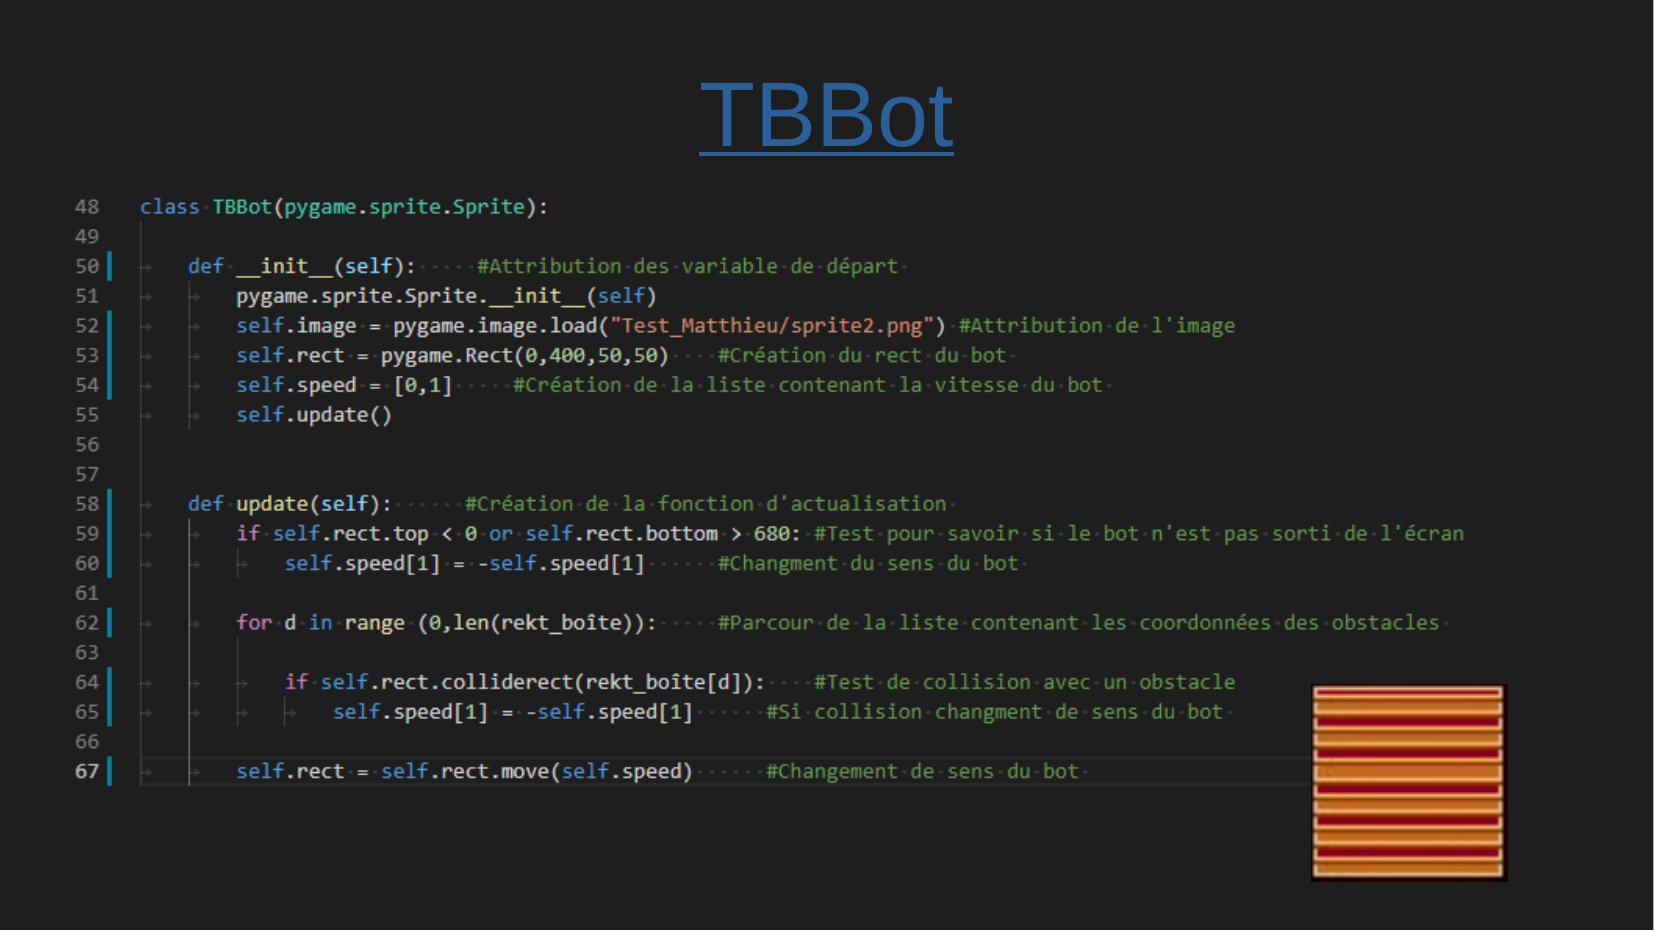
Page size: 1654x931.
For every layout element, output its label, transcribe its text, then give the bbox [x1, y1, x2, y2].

picture [48, 192, 1508, 882]
title TBBot [82, 37, 1571, 193]
